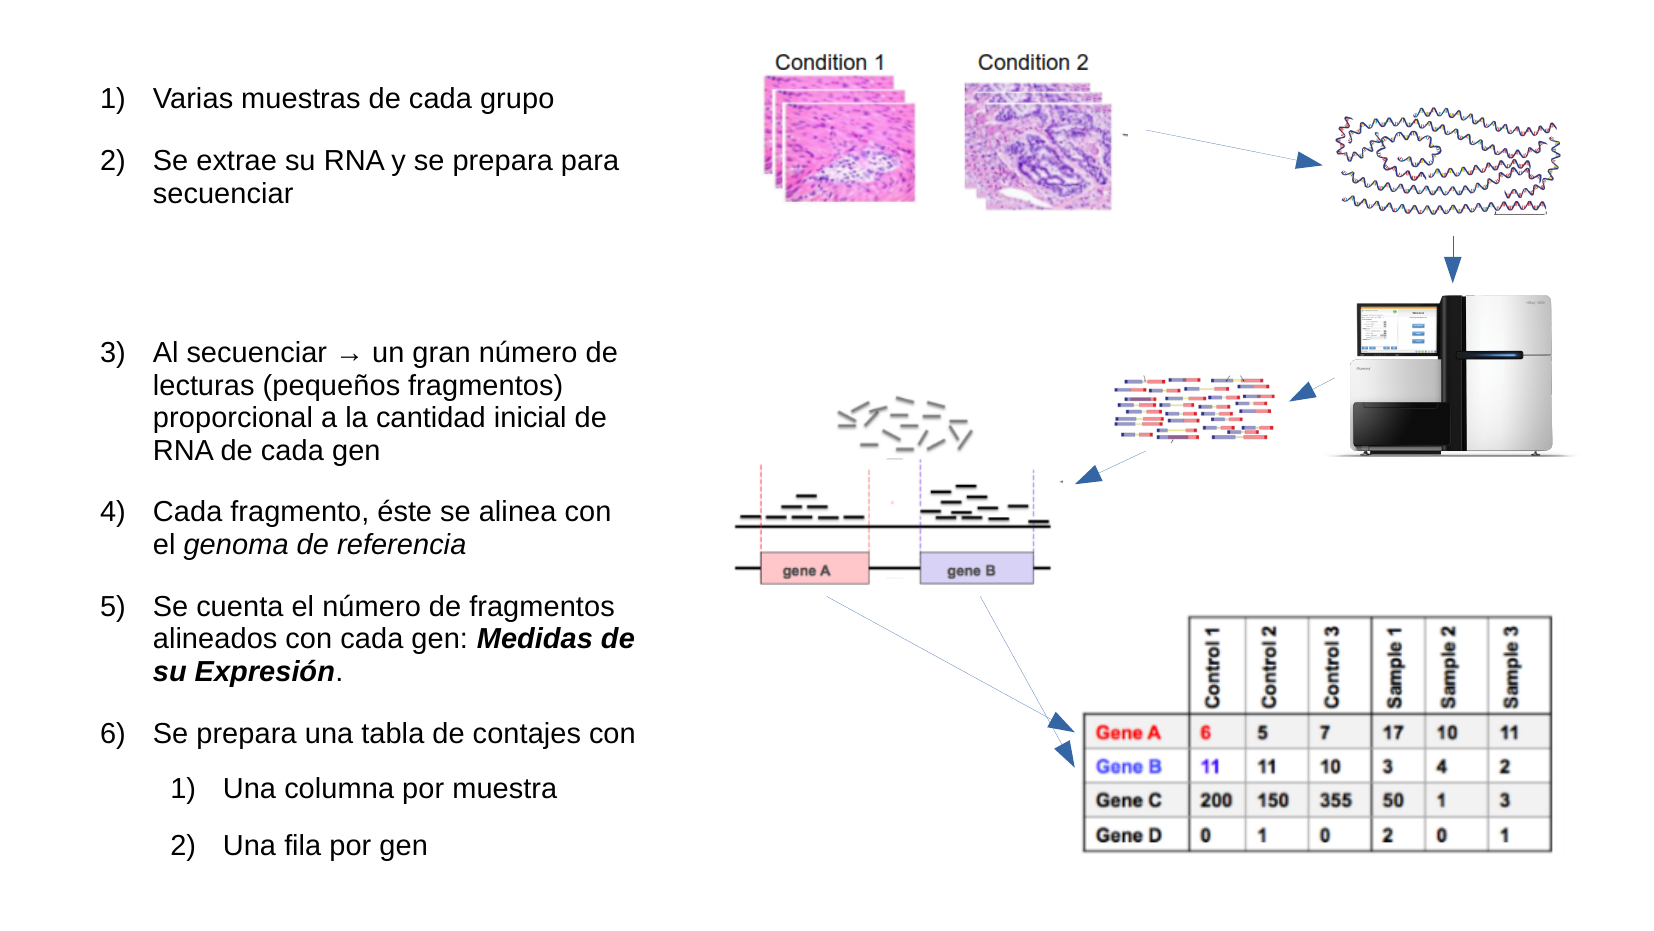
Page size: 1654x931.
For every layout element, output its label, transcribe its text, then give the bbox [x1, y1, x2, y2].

picture [756, 47, 1128, 225]
picture [1100, 370, 1289, 452]
picture [1068, 610, 1565, 863]
list Varias muestras de cada grupo Se extrae su RNA y se prepara para secuenciar Al secuenciar → un gran número de lecturas (pequeños fragmentos) proporcional a la cantidad inicial de RNA de cada gen Cada fragmento, éste se alinea con el genoma de referencia Se cuenta el número de fragmentos alineados con cada gen: Medidas de su Expresión. Se prepara una tabla de contajes con Una columna por muestra Una fila por gen [82, 82, 638, 875]
picture [1334, 93, 1566, 218]
picture [1322, 295, 1582, 457]
picture [703, 380, 1063, 597]
